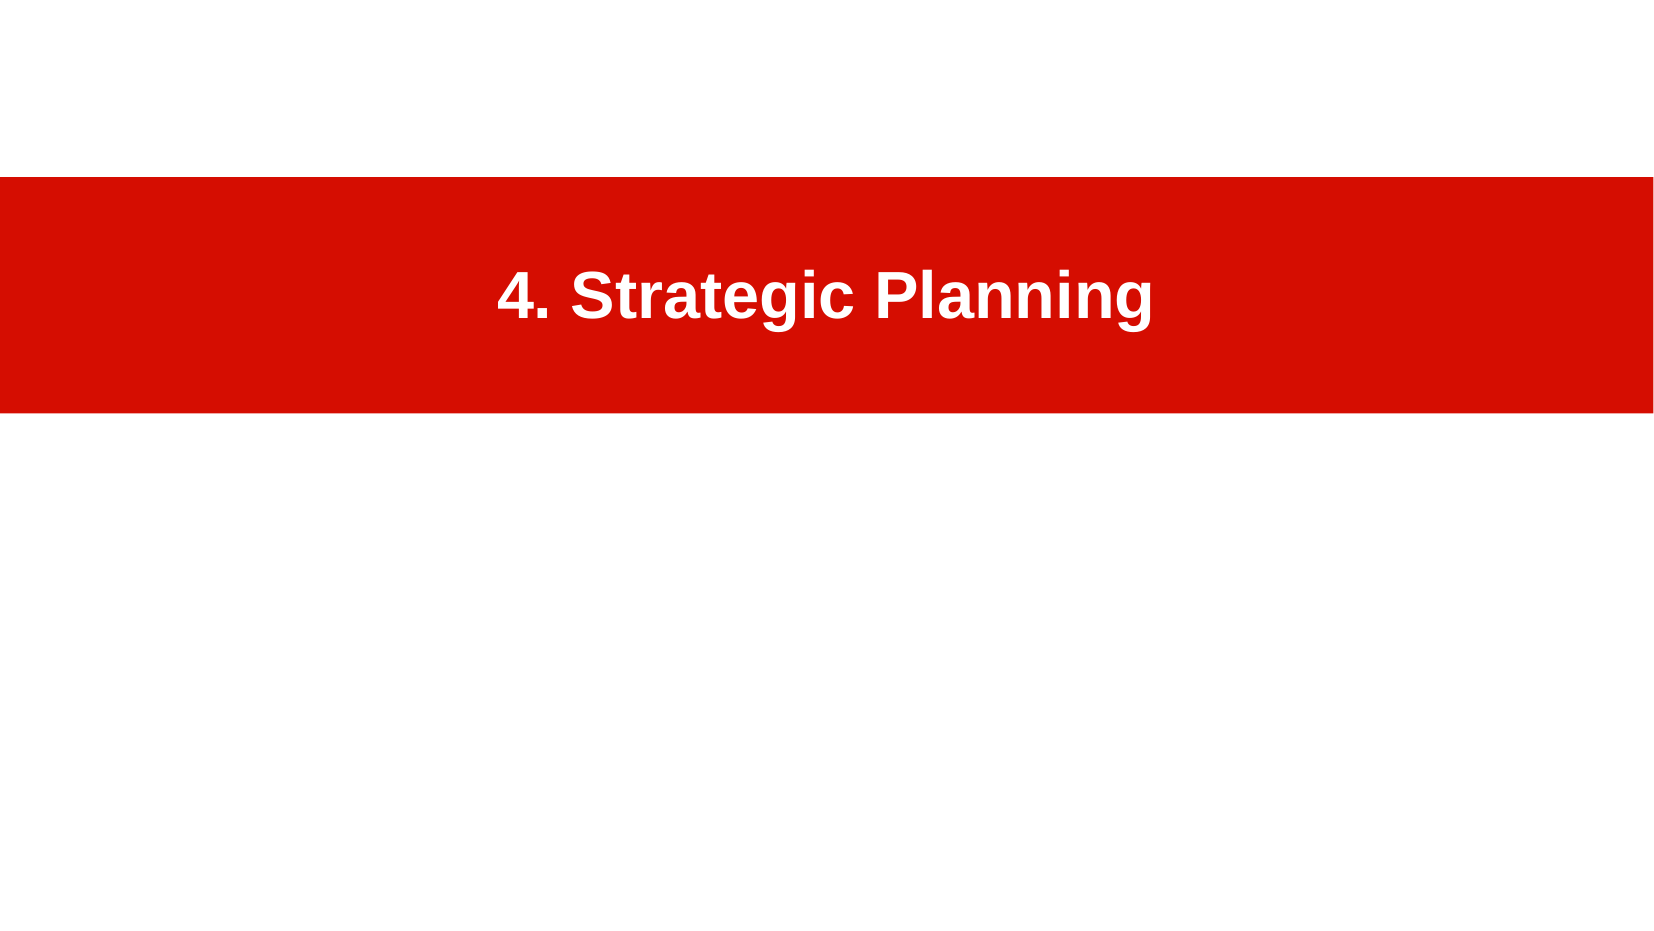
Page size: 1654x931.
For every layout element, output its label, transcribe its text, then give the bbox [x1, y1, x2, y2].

title 4. Strategic Planning [0, 177, 1654, 414]
